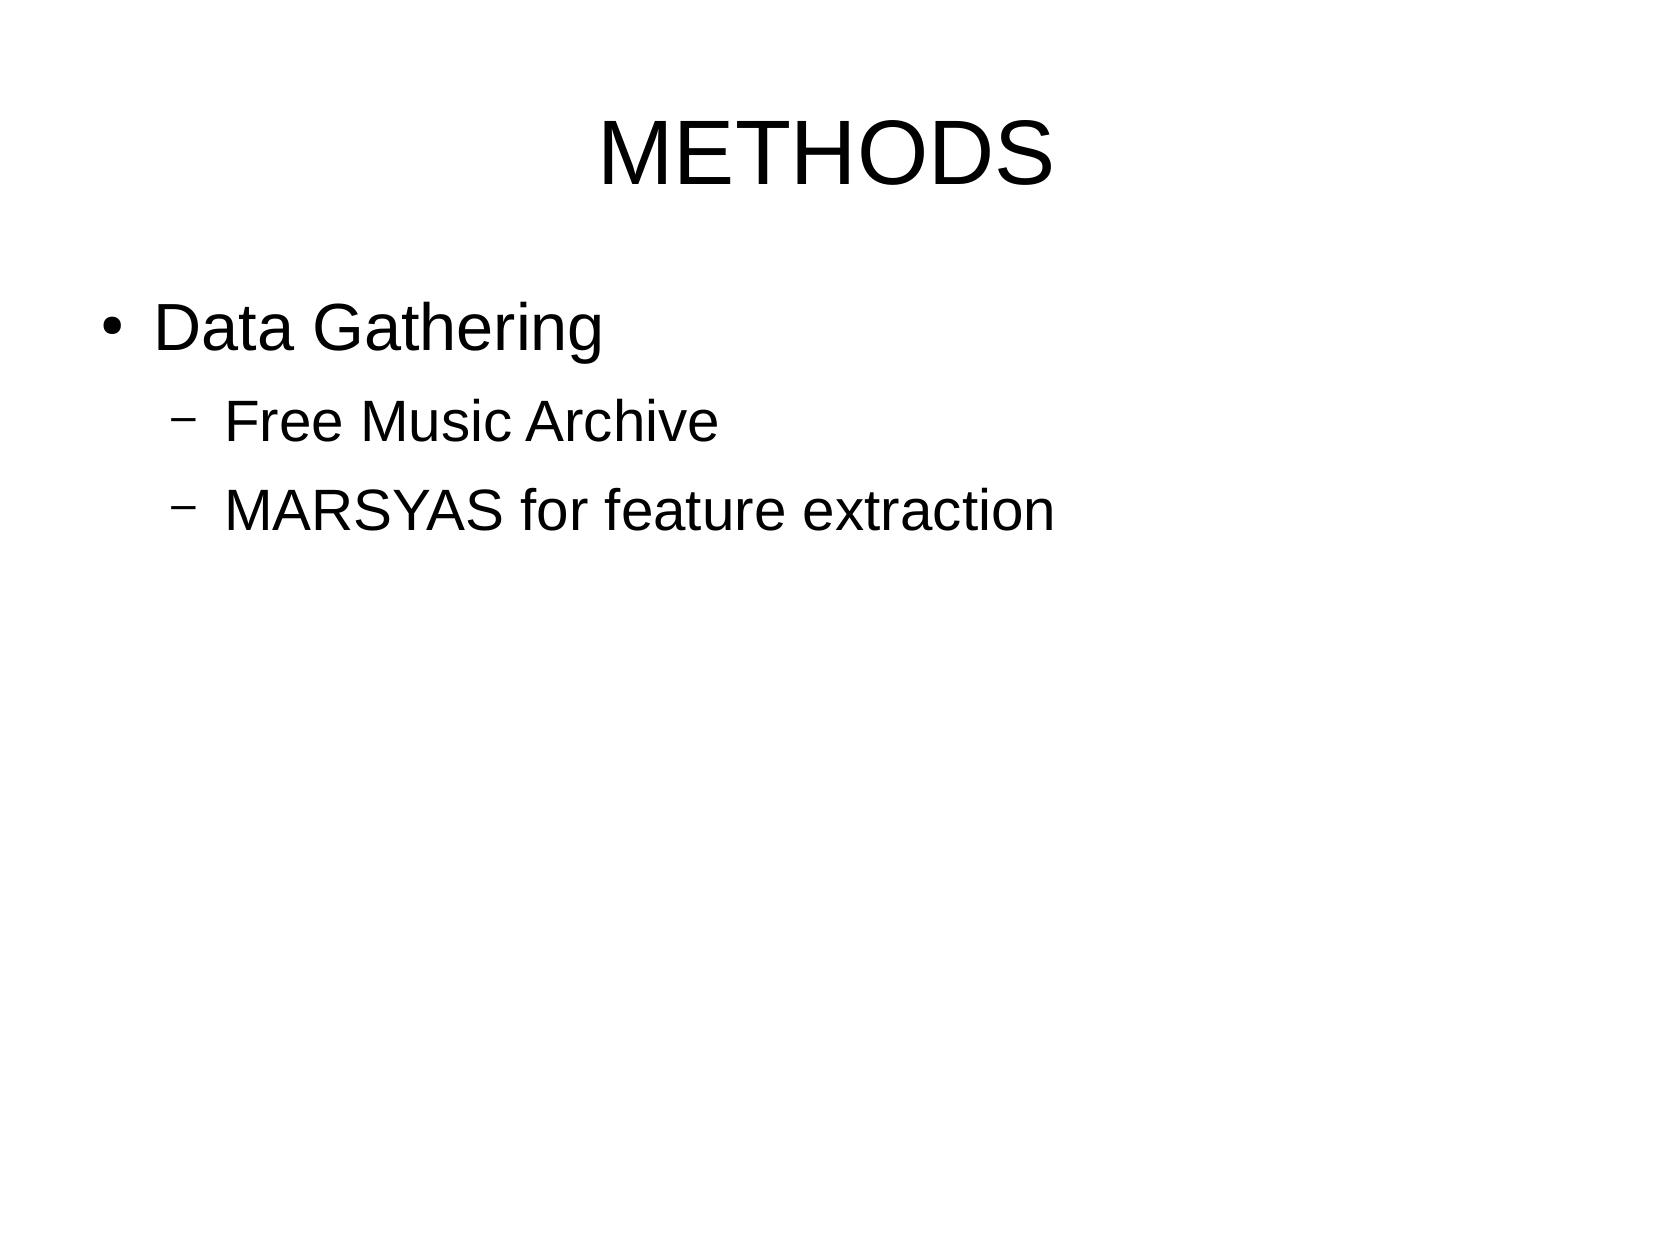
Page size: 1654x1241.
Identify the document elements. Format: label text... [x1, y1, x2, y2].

title METHODS [82, 49, 1571, 257]
list Data Gathering Free Music Archive MARSYAS for feature extraction [82, 290, 1571, 1010]
